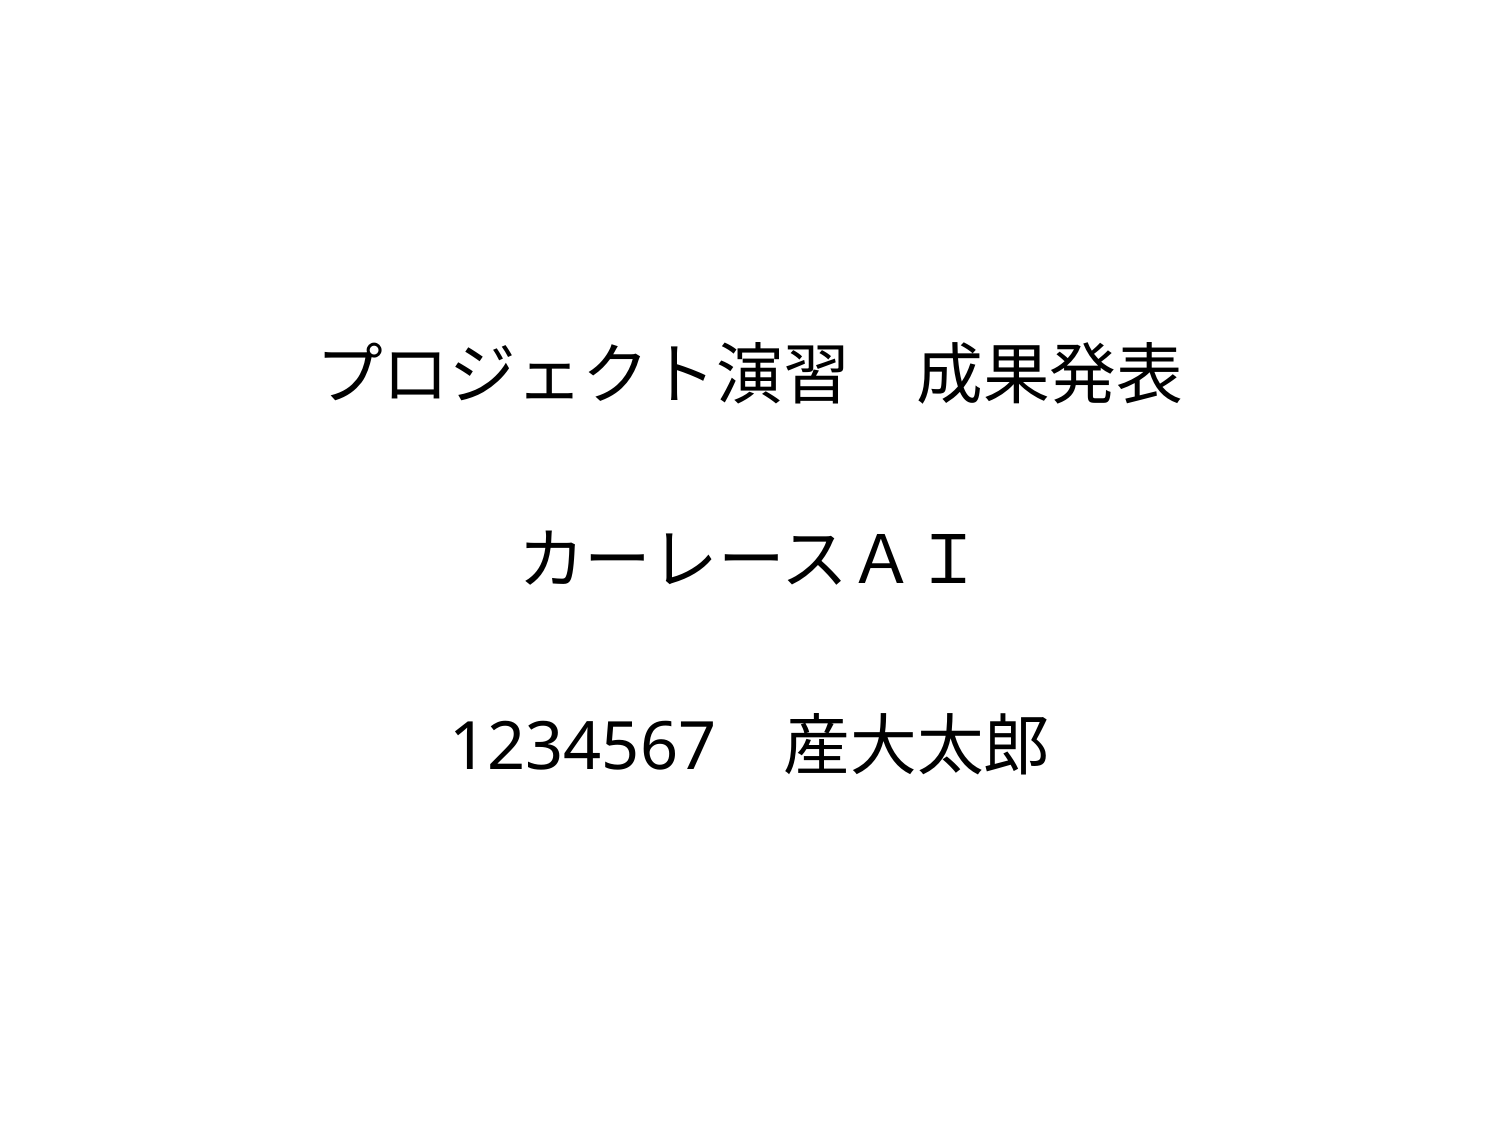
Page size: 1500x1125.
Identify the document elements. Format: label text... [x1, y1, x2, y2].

subtitle プロジェクト演習 成果発表 カーレースＡＩ 1234567 産大太郎 [0, 0, 1500, 1125]
